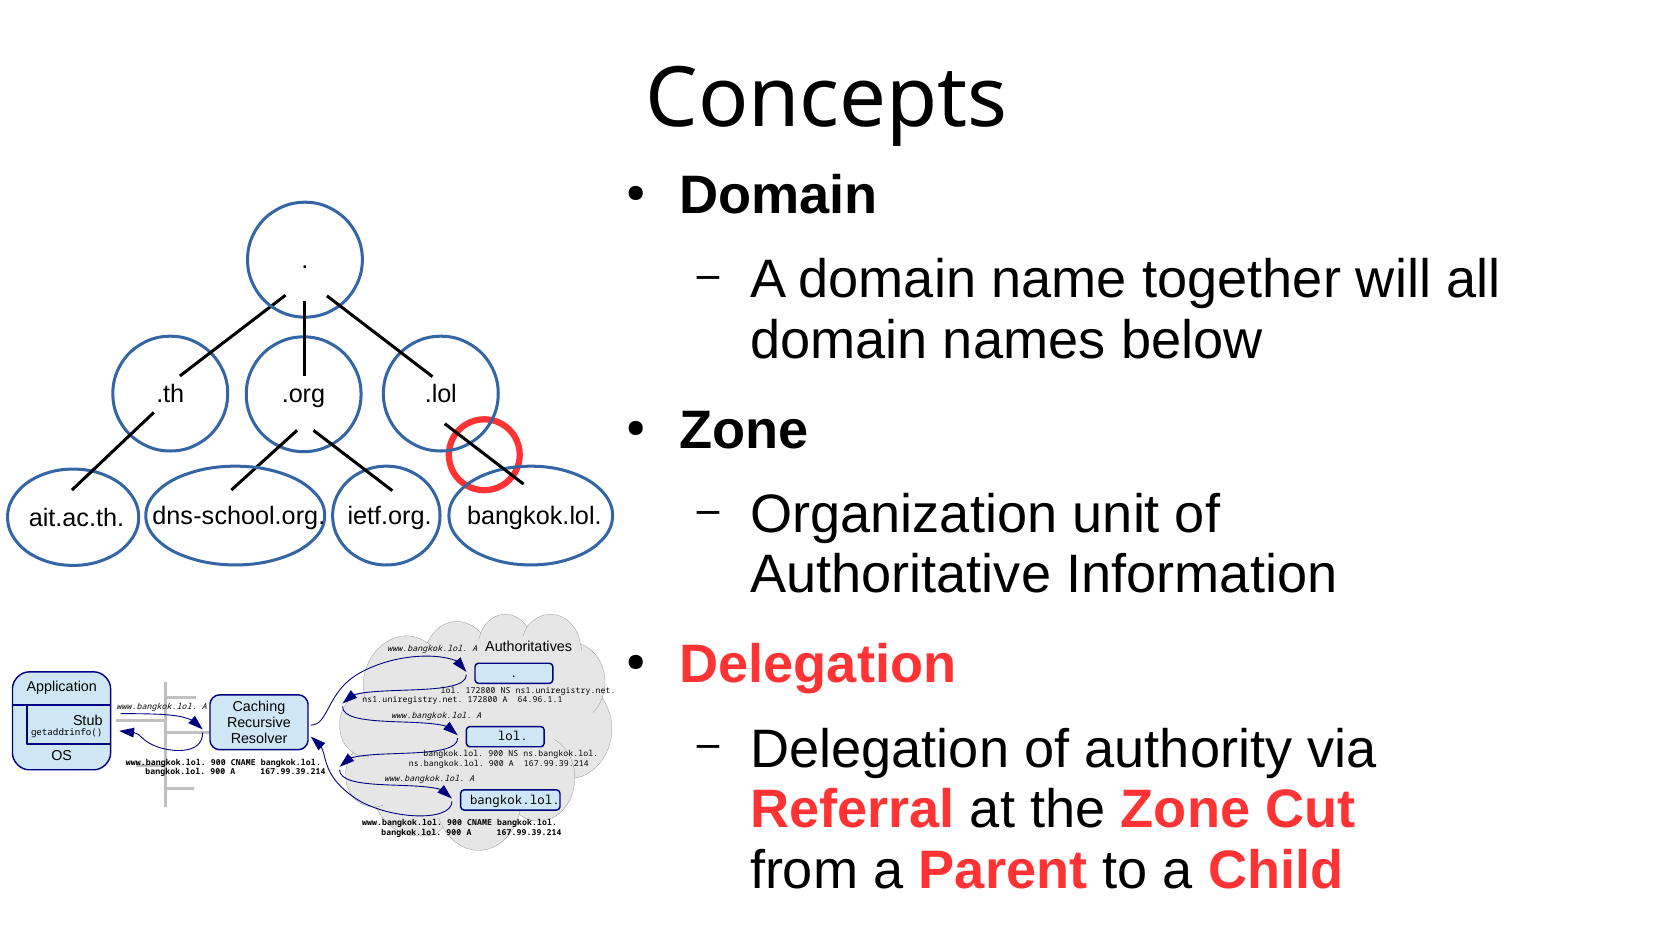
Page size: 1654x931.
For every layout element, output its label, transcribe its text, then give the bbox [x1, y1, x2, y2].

title Concepts [82, 37, 1571, 193]
picture [6, 200, 615, 567]
picture [11, 614, 616, 851]
list Domain A domain name together will all domain names below Zone Organization unit of Authoritative Information Delegation Delegation of authority via Referral at the Zone Cut from a Parent to a Child [608, 164, 1654, 931]
